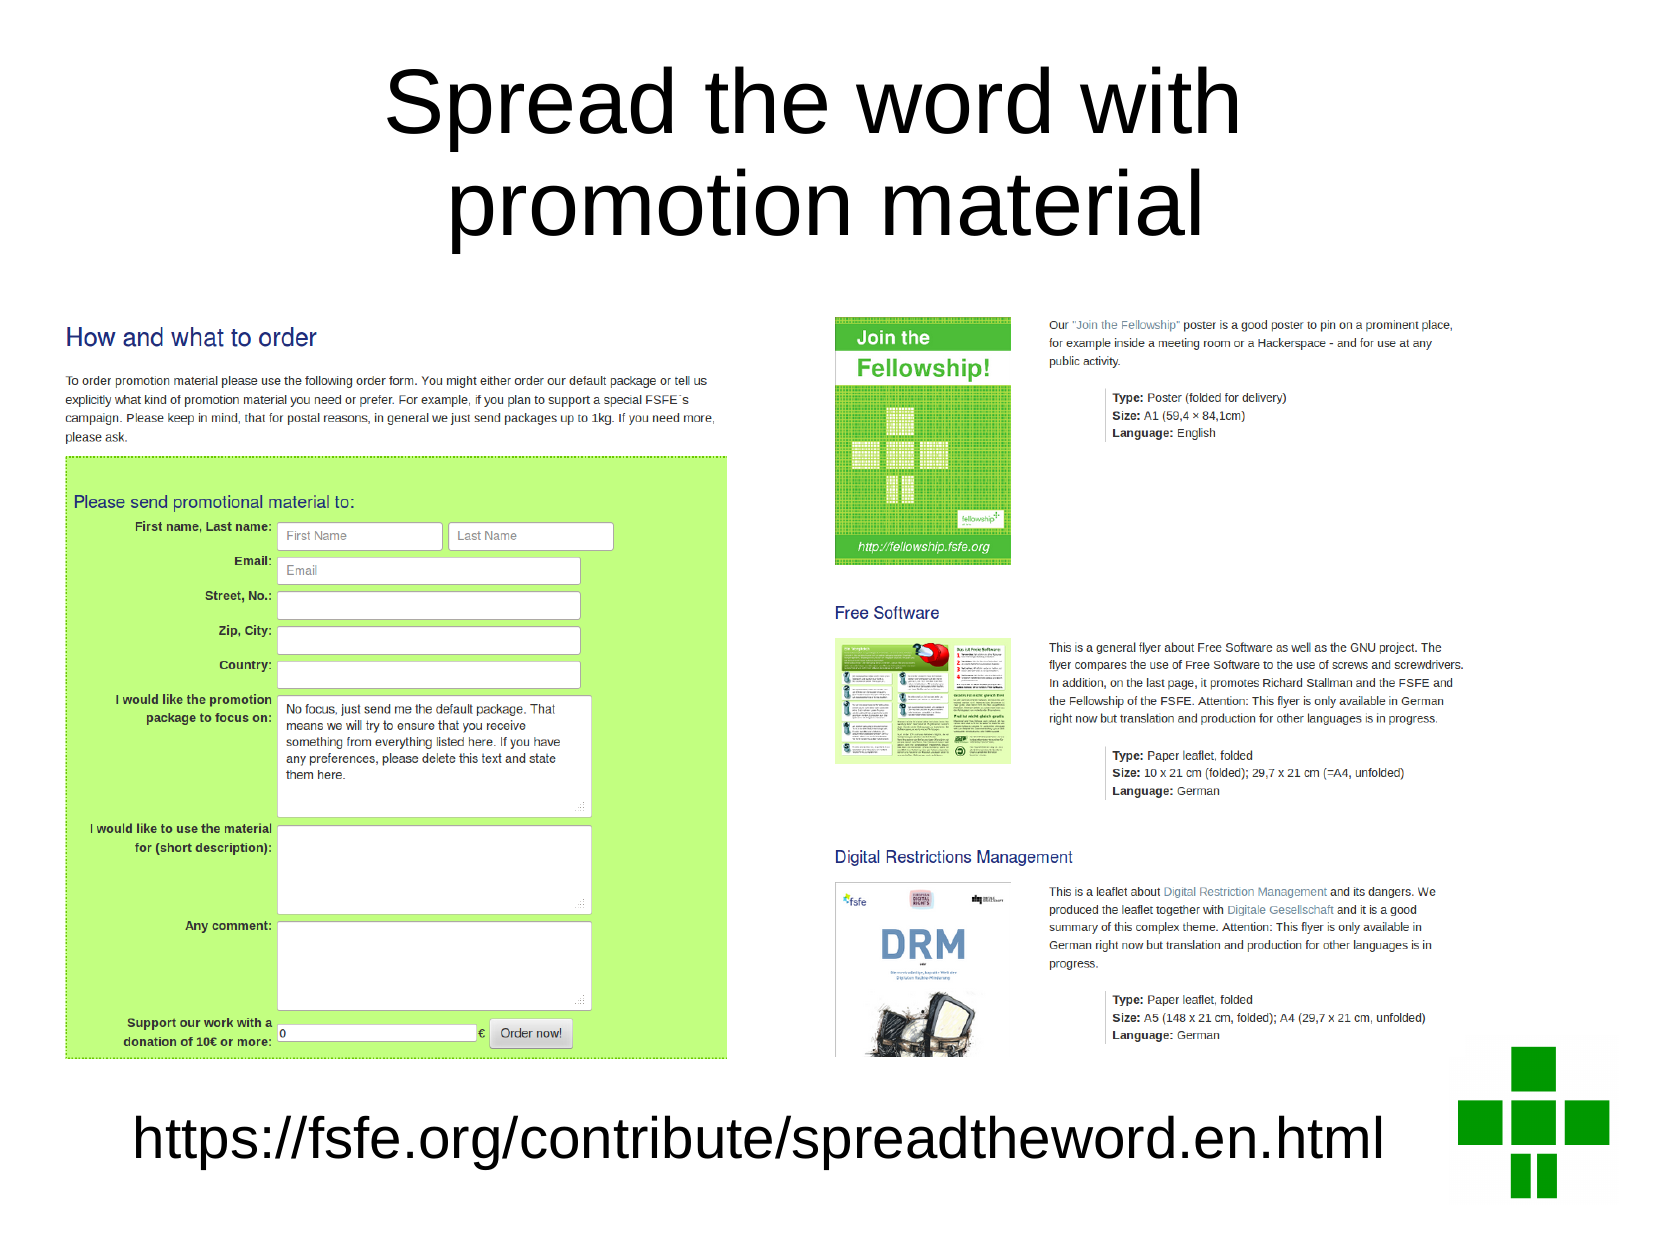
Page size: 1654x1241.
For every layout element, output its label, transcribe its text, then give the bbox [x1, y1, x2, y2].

text_box https://fsfe.org/contribute/spreadtheword.en.html [118, 1098, 1630, 1241]
picture [826, 313, 1619, 1098]
picture [59, 318, 733, 1070]
title Spread the word with promotion material [82, 49, 1571, 257]
